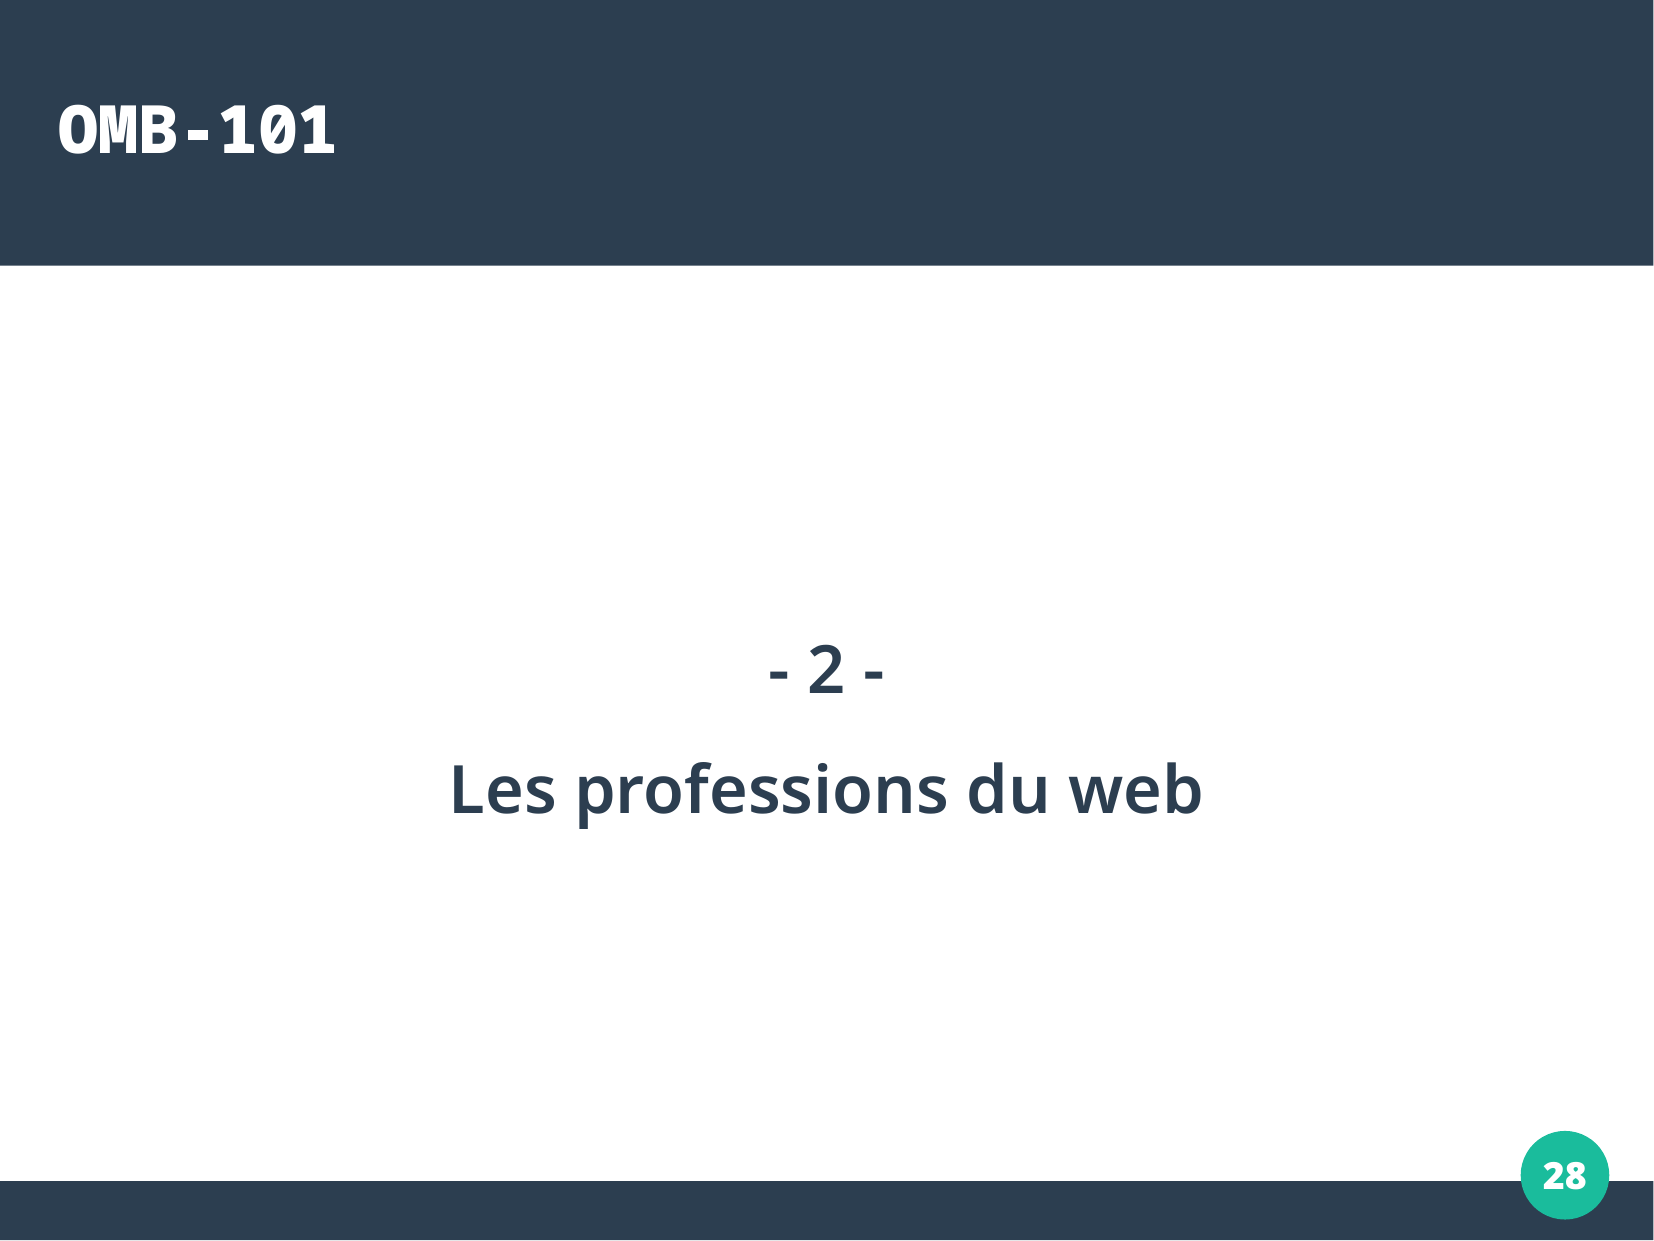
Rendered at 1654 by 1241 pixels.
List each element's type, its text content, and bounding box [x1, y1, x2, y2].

title OMB-101 [59, 49, 1595, 207]
list - 2 - Les professions du web [0, 270, 1654, 1186]
